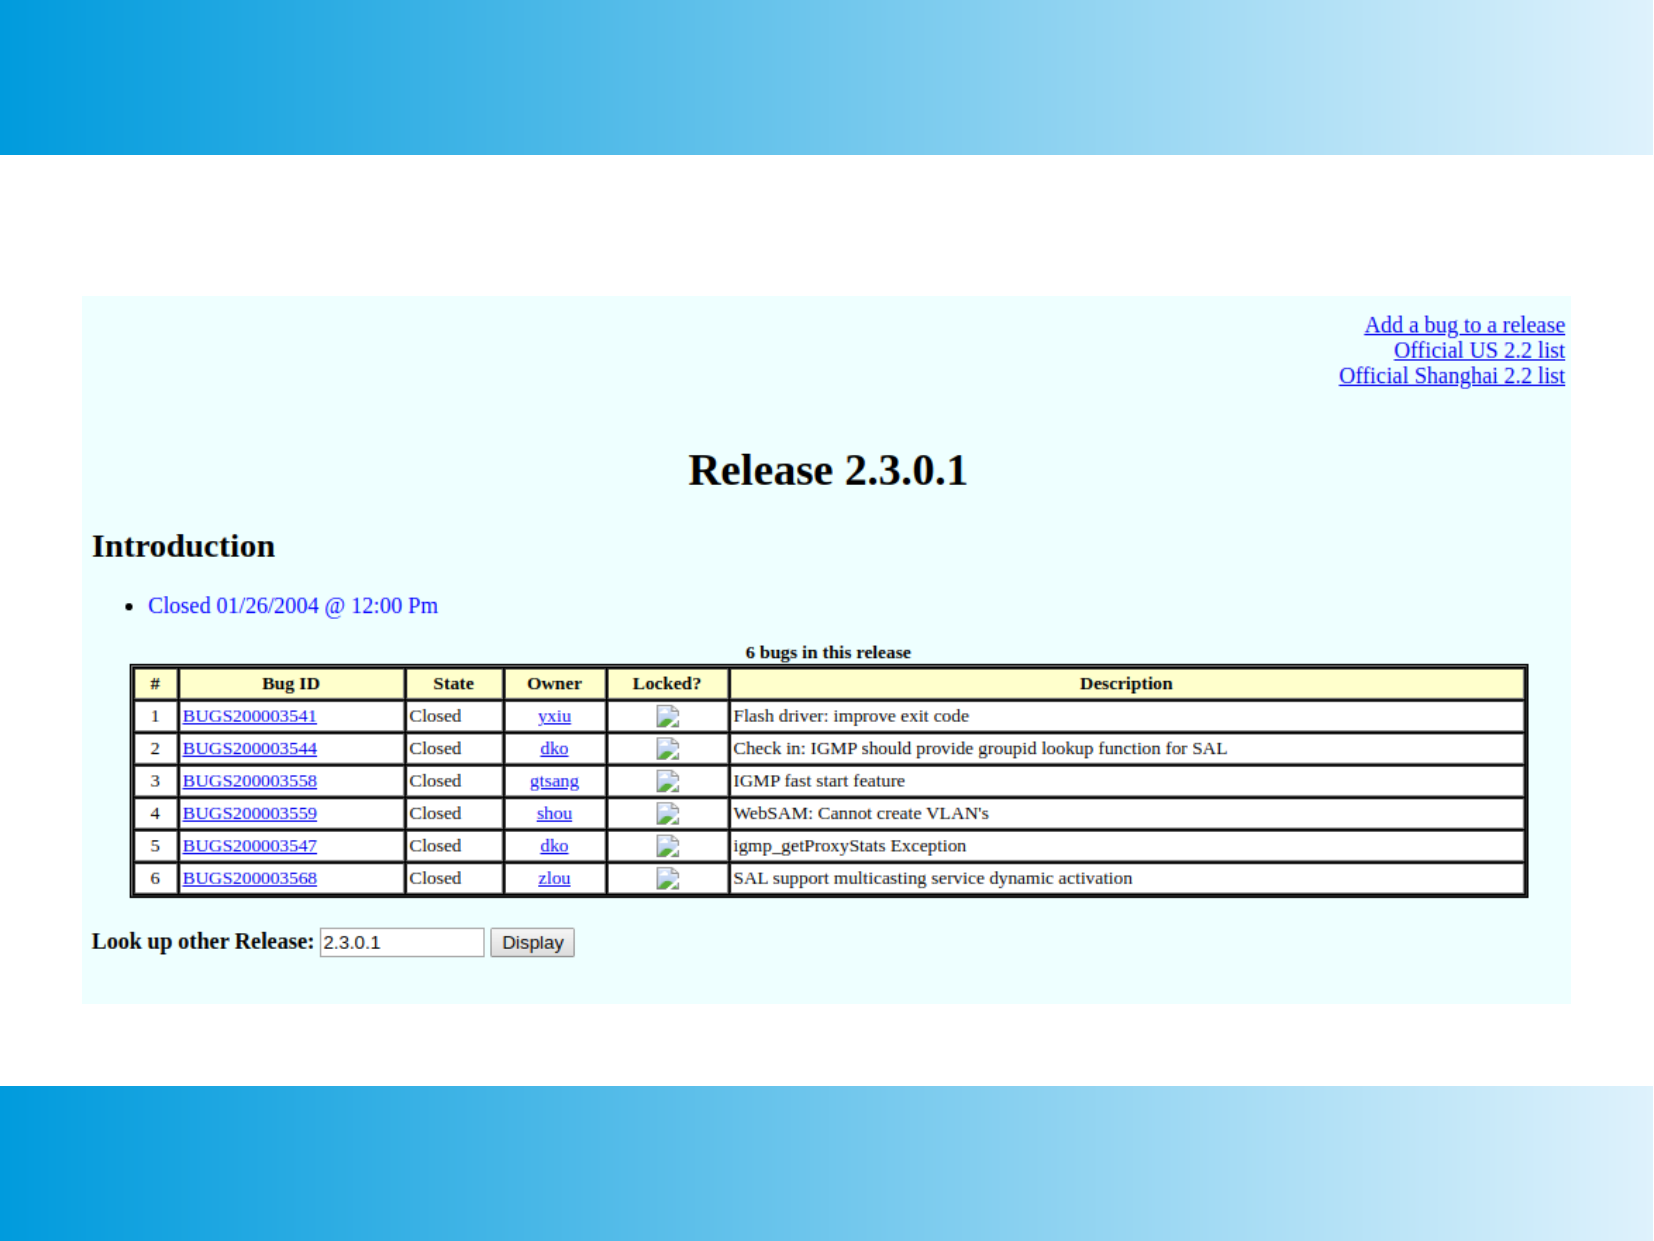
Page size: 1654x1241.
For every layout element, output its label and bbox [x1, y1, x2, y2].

picture [82, 296, 1571, 1004]
